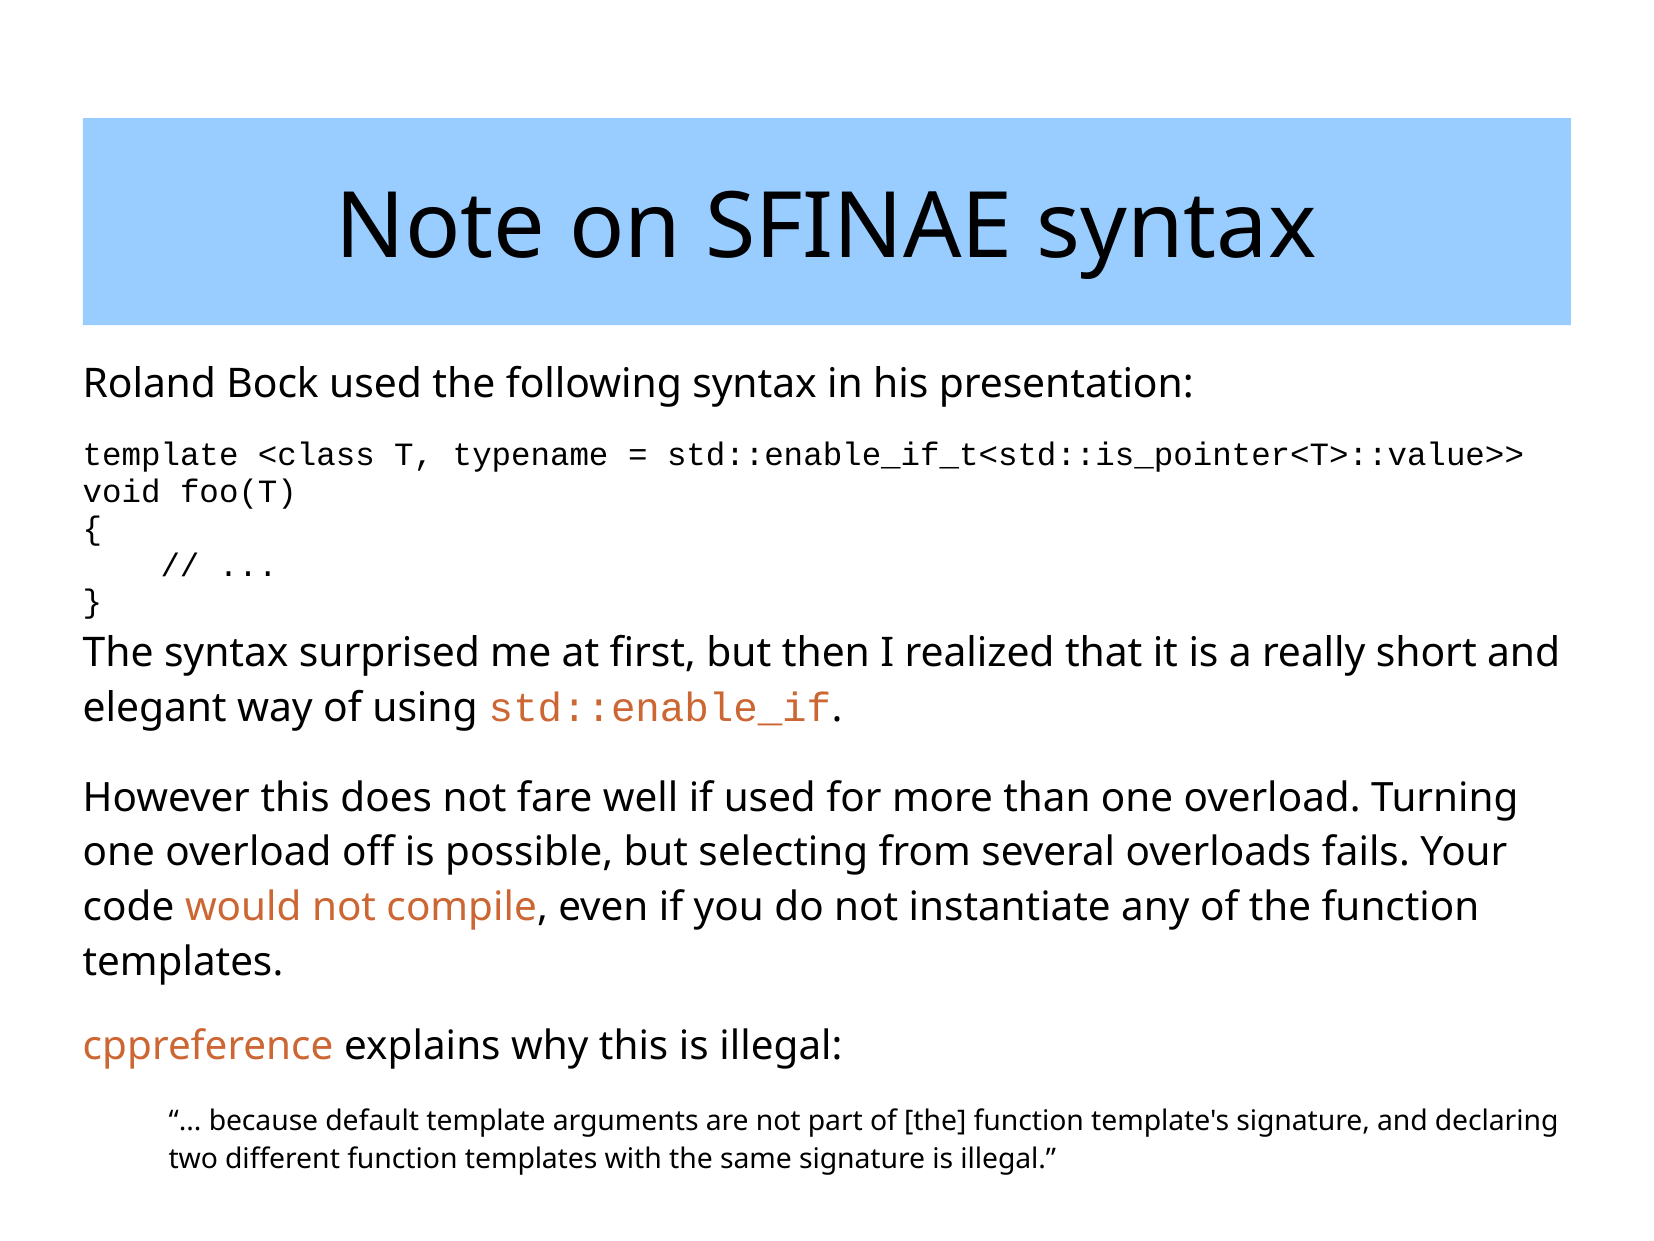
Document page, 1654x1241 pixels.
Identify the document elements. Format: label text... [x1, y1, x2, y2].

list Roland Bock used the following syntax in his presentation: template <class T, typename = std::enable_if_t<std::is_pointer<T>::value>> void foo(T) { // ... } The syntax surprised me at first, but then I realized that it is a really short and elegant way of using std::enable_if. [82, 354, 1571, 738]
title Note on SFINAE syntax [82, 118, 1571, 326]
list However this does not fare well if used for more than one overload. Turning one overload off is possible, but selecting from several overloads fails. Your code would not compile, even if you do not instantiate any of the function templates. cppreference explains why this is illegal: “... because default template arguments are not part of [the] function template's signature, and declaring two different function templates with the same signature is illegal.” [82, 767, 1571, 1182]
